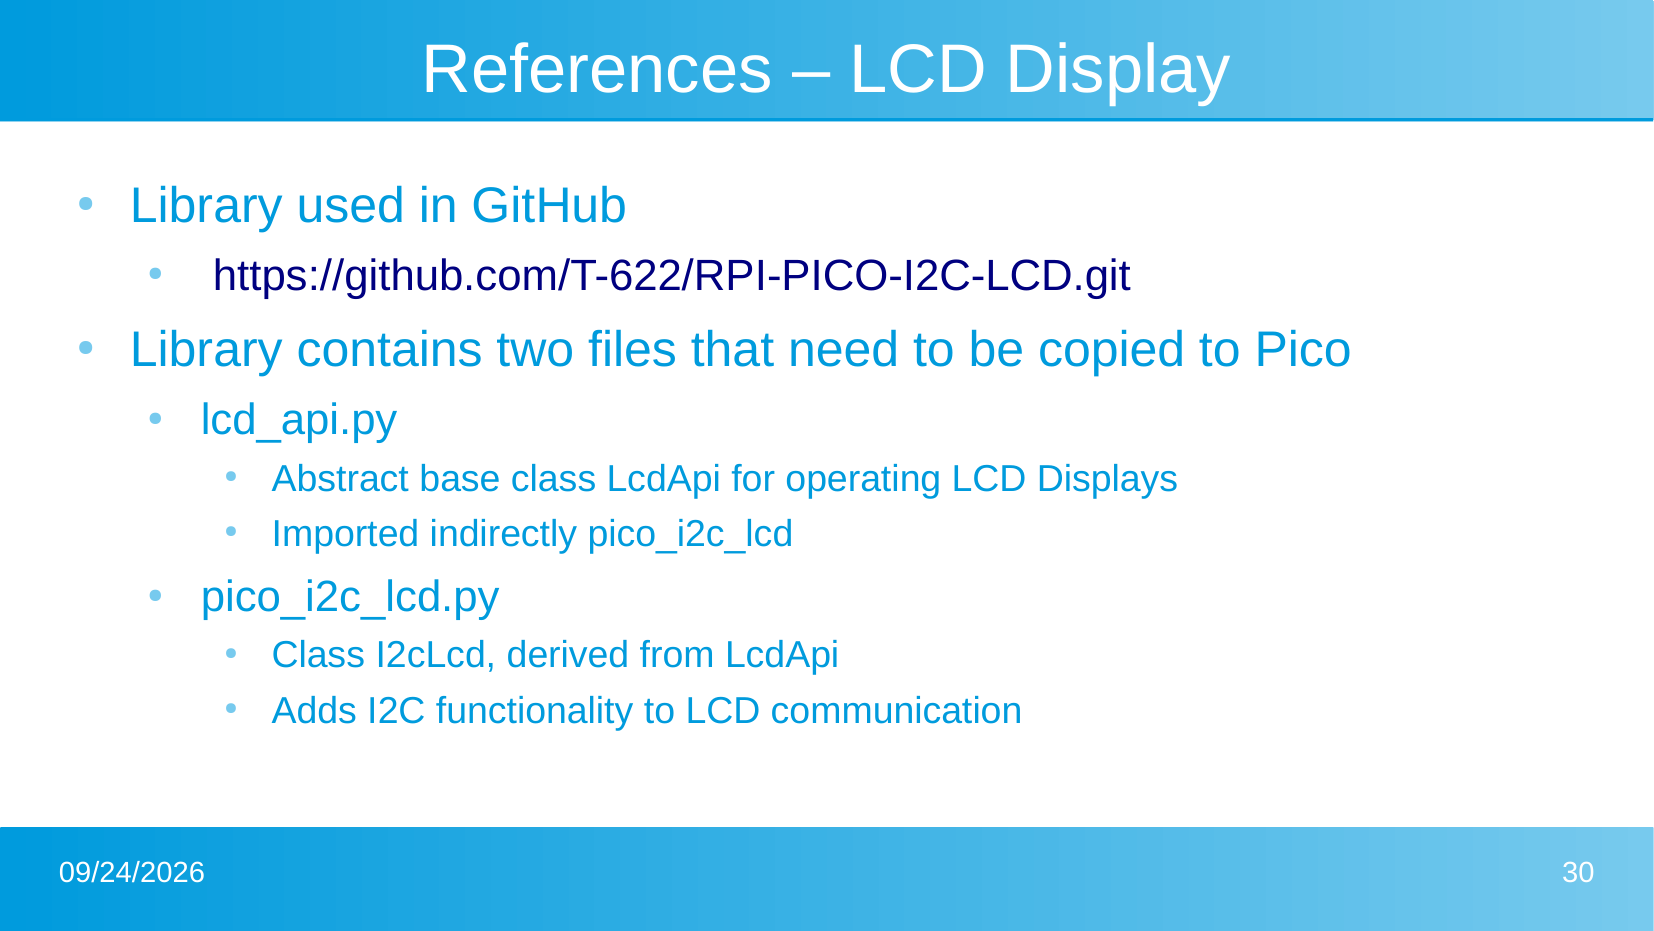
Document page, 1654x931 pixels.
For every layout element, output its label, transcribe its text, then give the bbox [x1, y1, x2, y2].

list Library used in GitHub https://github.com/T-622/RPI-PICO-I2C-LCD.git Library contains two files that need to be copied to Pico lcd_api.py Abstract base class LcdApi for operating LCD Displays Imported indirectly pico_i2c_lcd pico_i2c_lcd.py Class I2cLcd, derived from LcdApi Adds I2C functionality to LCD communication [59, 177, 1595, 768]
title References – LCD Display [59, 29, 1595, 108]
